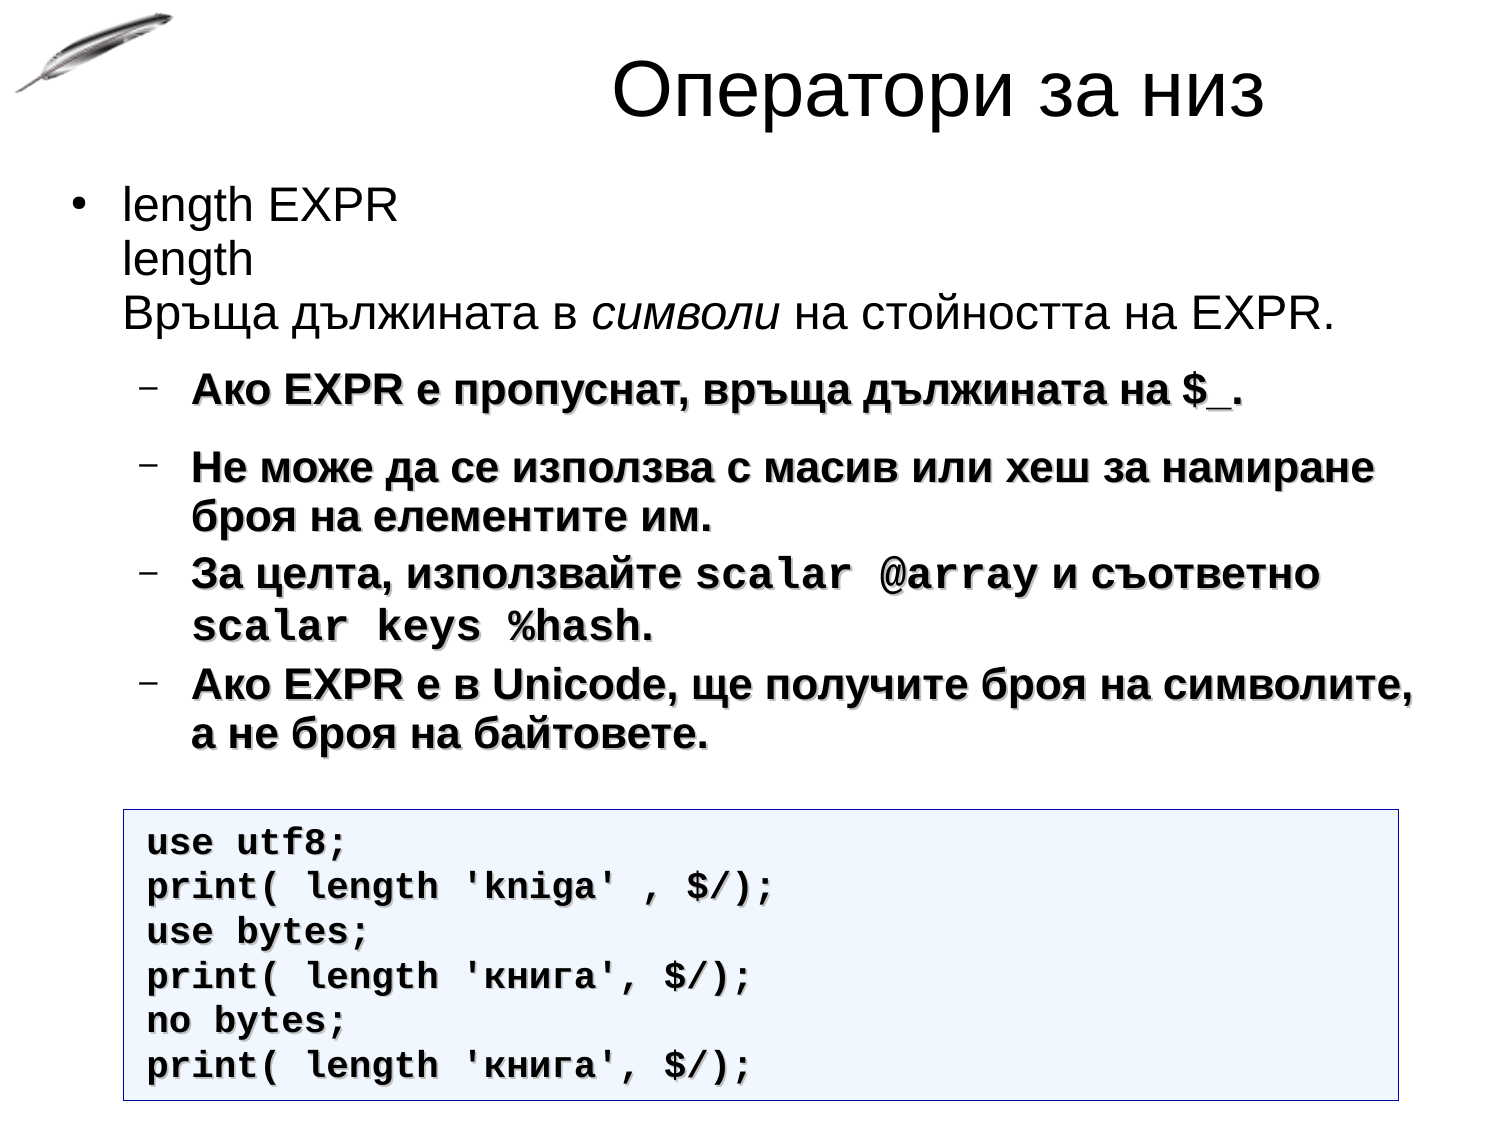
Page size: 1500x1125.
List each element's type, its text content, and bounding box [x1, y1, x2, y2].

text_box use utf8; print( length 'kniga' , $/); use bytes; print( length 'книга', $/); no bytes; print( length 'книга', $/); [122, 809, 1399, 1101]
picture [11, 11, 179, 95]
title Оператори за низ [419, 0, 1459, 179]
list length EXPR length Връща дължината в символи на стойността на EXPR. Ако EXPR е пропуснат, връща дължината на $_. Не може да се използва с масив или хеш за намиране броя на елементите им. За целта, използвайте scalar @array и съответно scalar keys %hash. Ако EXPR е в Unicode, ще получите броя на символите, а не броя на байтовете. [53, 177, 1447, 761]
